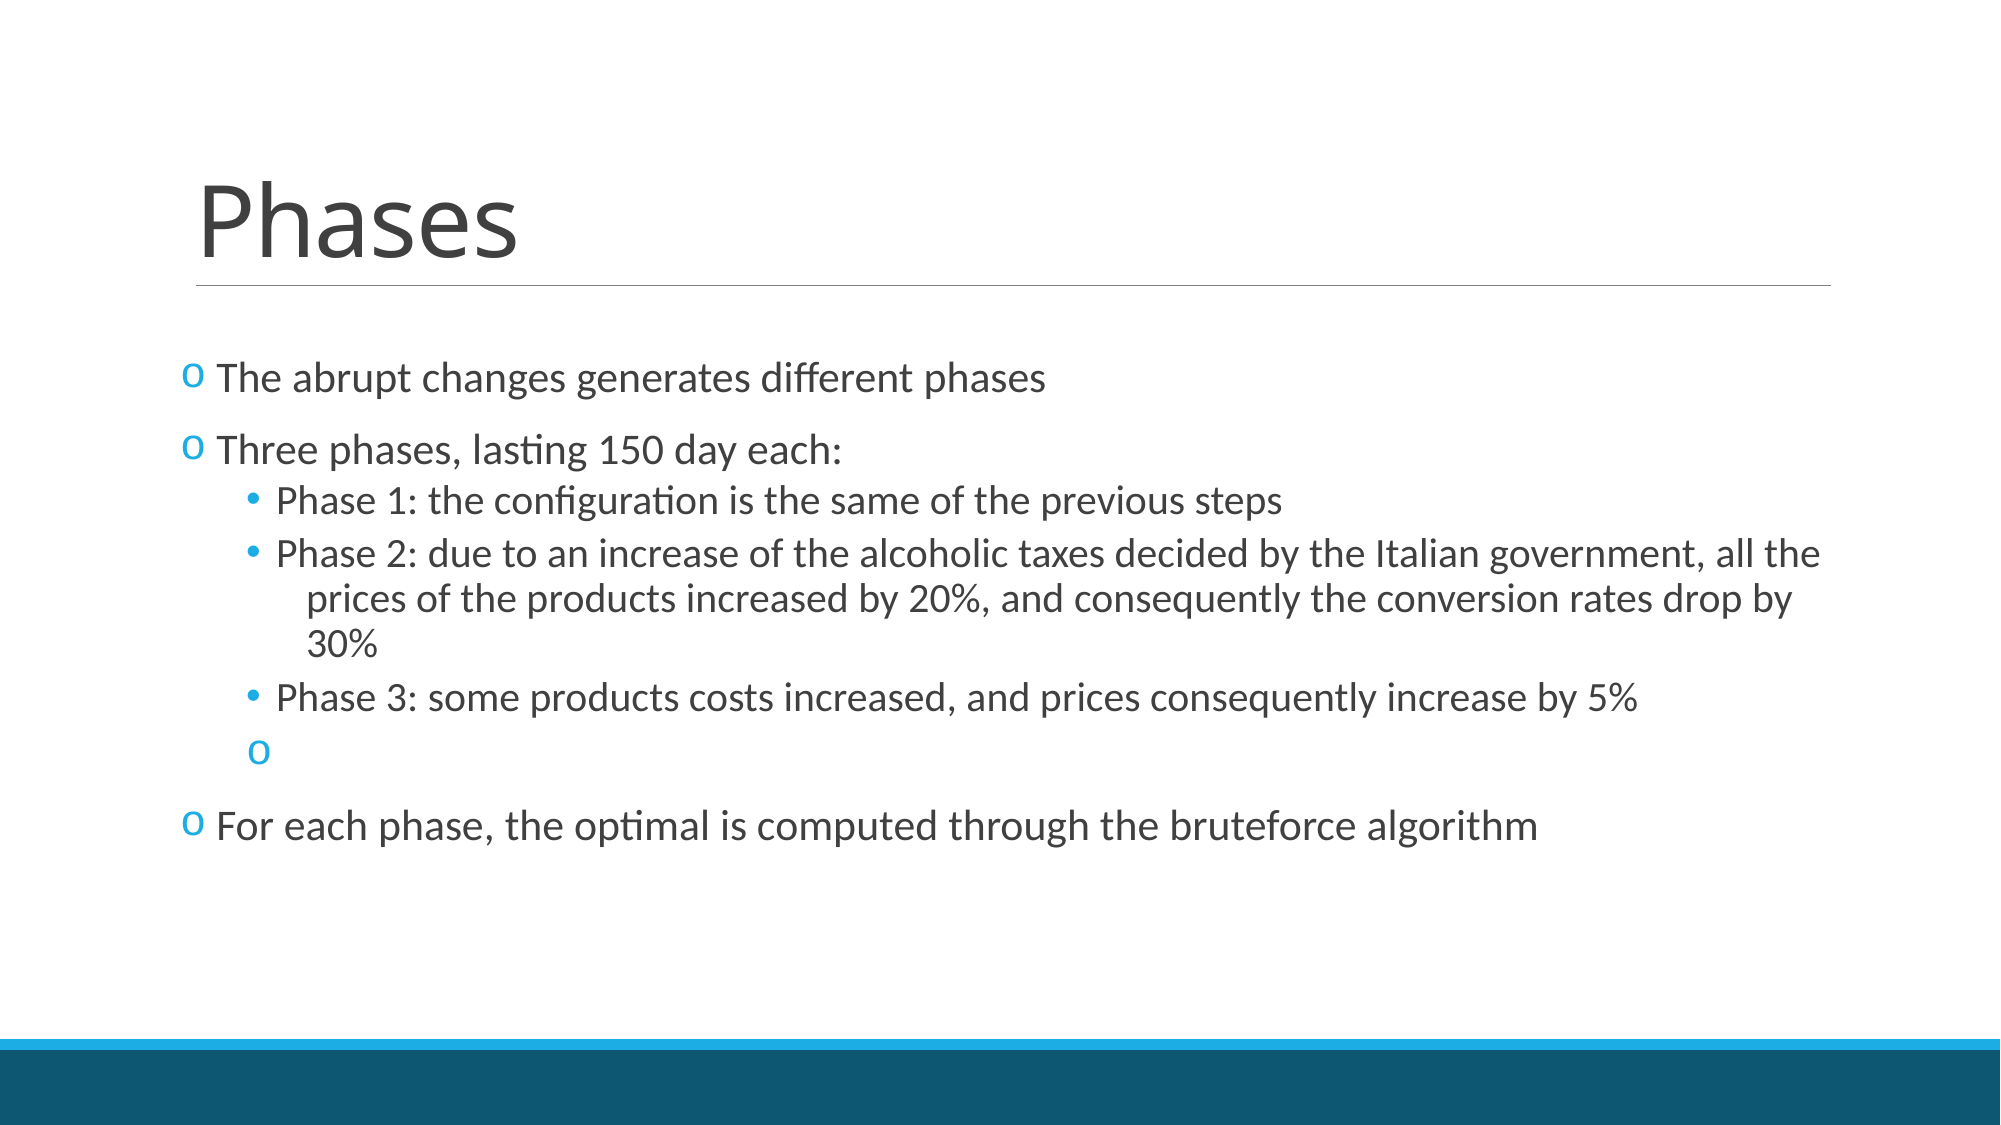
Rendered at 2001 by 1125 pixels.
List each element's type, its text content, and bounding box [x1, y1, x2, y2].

title Phases [180, 47, 1831, 286]
list The abrupt changes generates different phases Three phases, lasting 150 day each: Phase 1: the configuration is the same of the previous steps Phase 2: due to an increase of the alcoholic taxes decided by the Italian government, all the prices of the products increased by 20%, and consequently the conversion rates drop by 30% Phase 3: some products costs increased, and prices consequently increase by 5% For each phase, the optimal is computed through the bruteforce algorithm [180, 346, 1831, 963]
